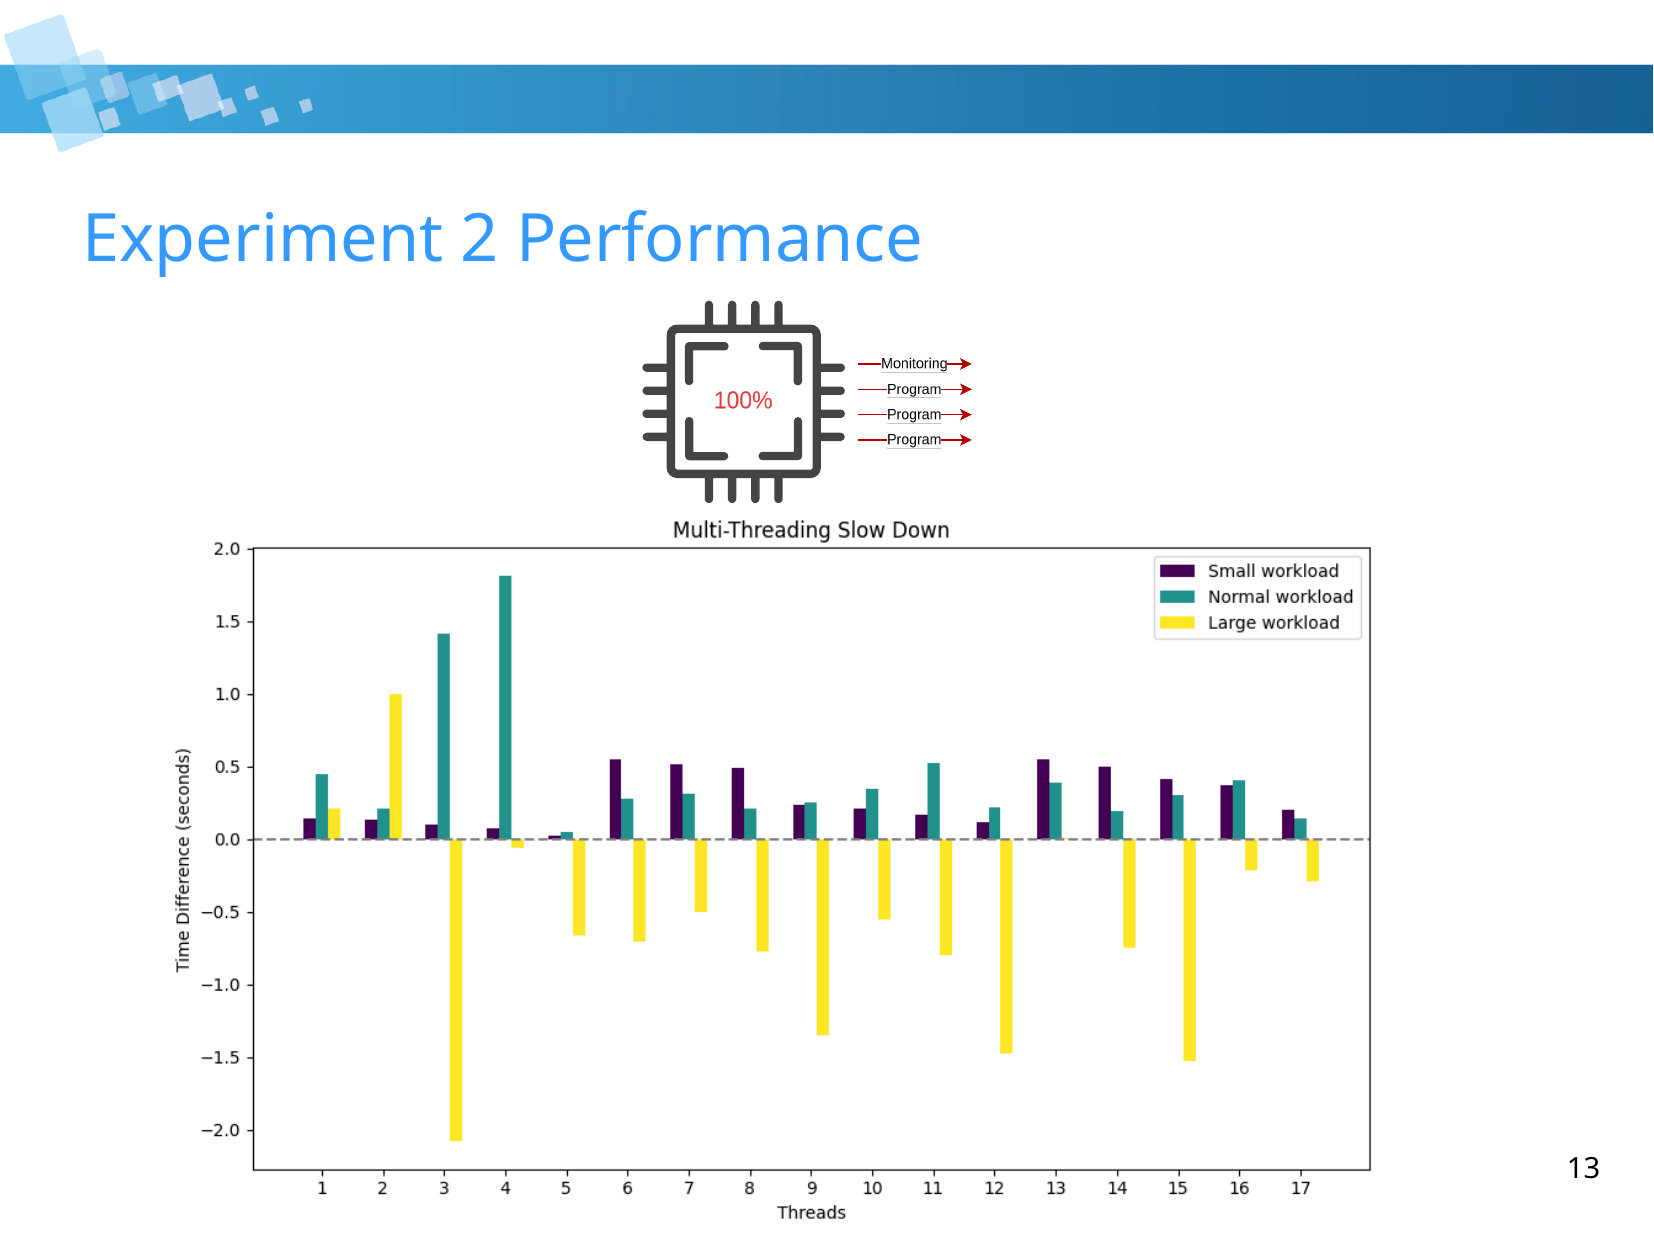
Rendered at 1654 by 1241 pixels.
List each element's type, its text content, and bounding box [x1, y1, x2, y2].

title Experiment 2 Performance [82, 132, 1571, 340]
picture [0, 0, 1653, 1241]
